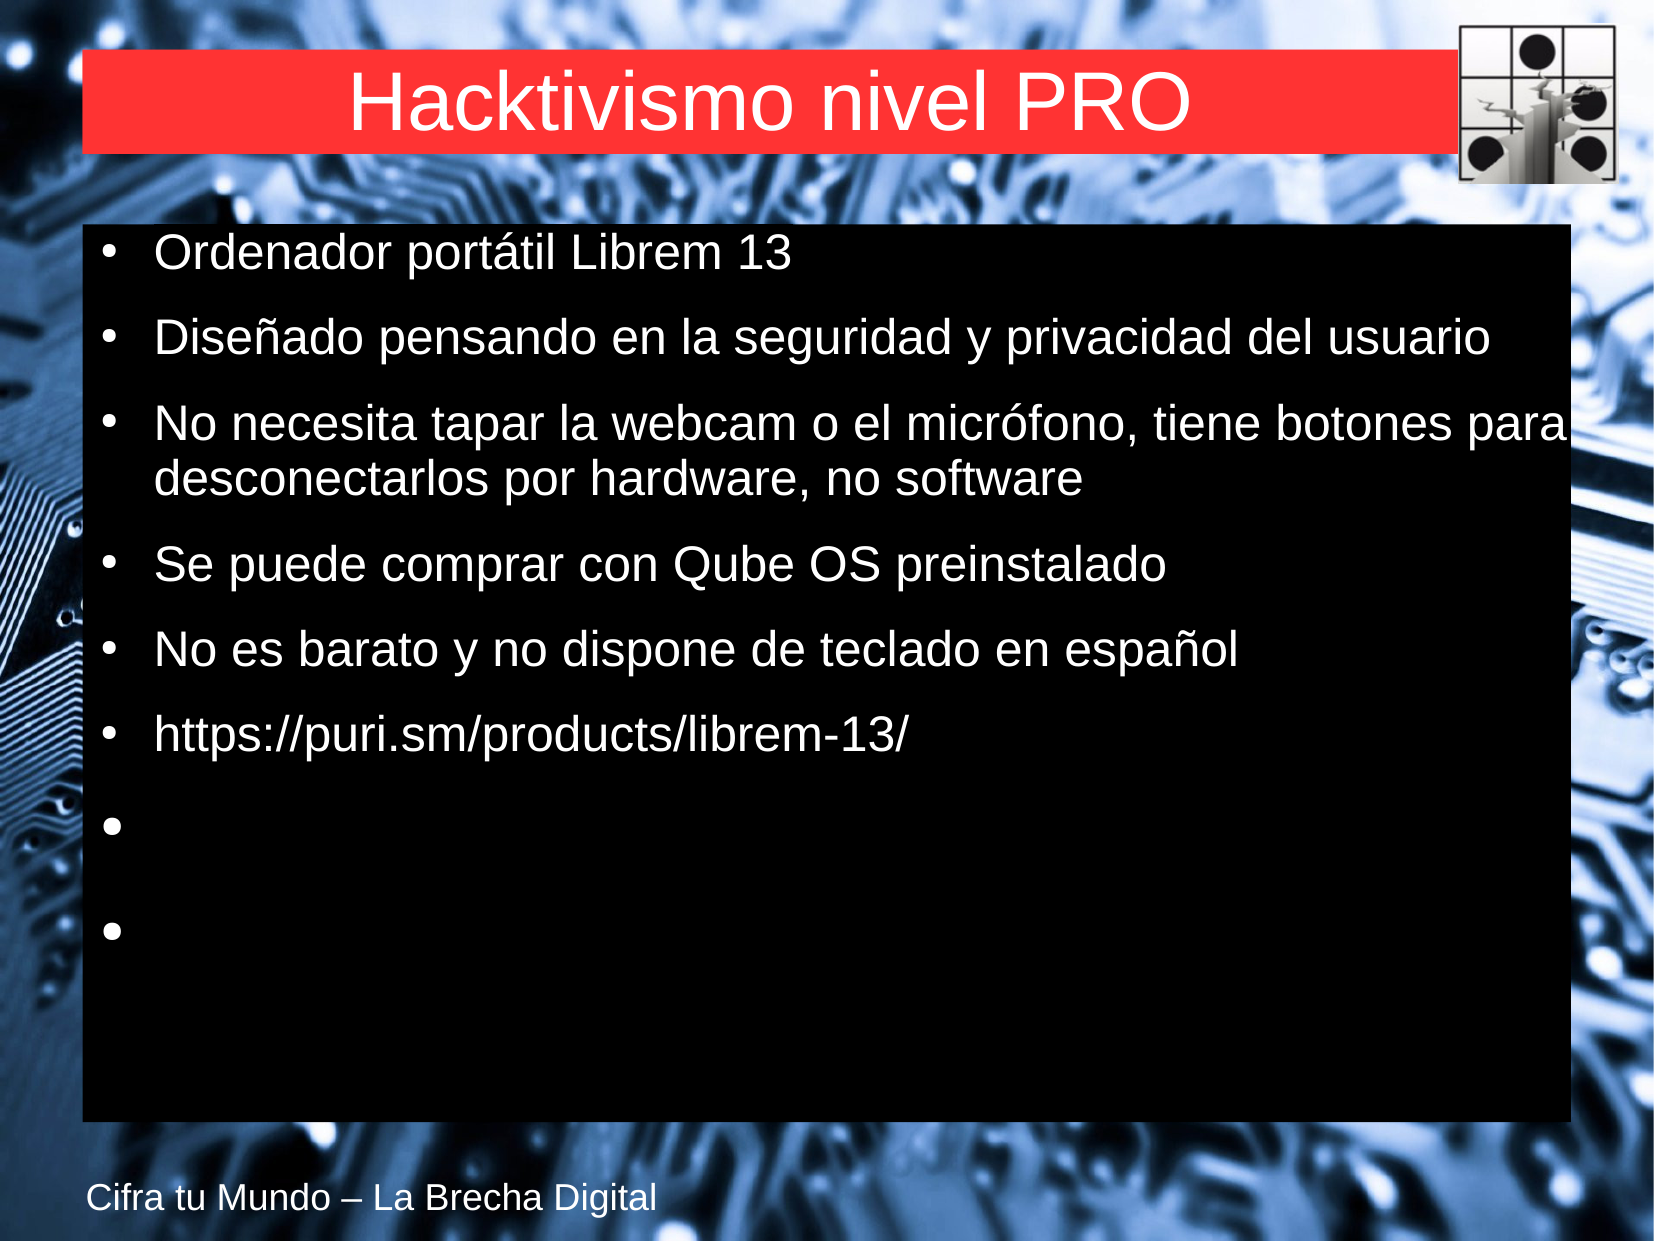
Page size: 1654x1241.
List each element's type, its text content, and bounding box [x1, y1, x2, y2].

title Hacktivismo nivel PRO [82, 49, 1458, 154]
list Ordenador portátil Librem 13 Diseñado pensando en la seguridad y privacidad del usuario No necesita tapar la webcam o el micrófono, tiene botones para desconectarlos por hardware, no software Se puede comprar con Qube OS preinstalado No es barato y no dispone de teclado en español https://puri.sm/products/librem-13/ [82, 224, 1571, 1123]
text_box Cifra tu Mundo – La Brecha Digital [70, 1169, 1453, 1226]
picture [0, 0, 1654, 1241]
